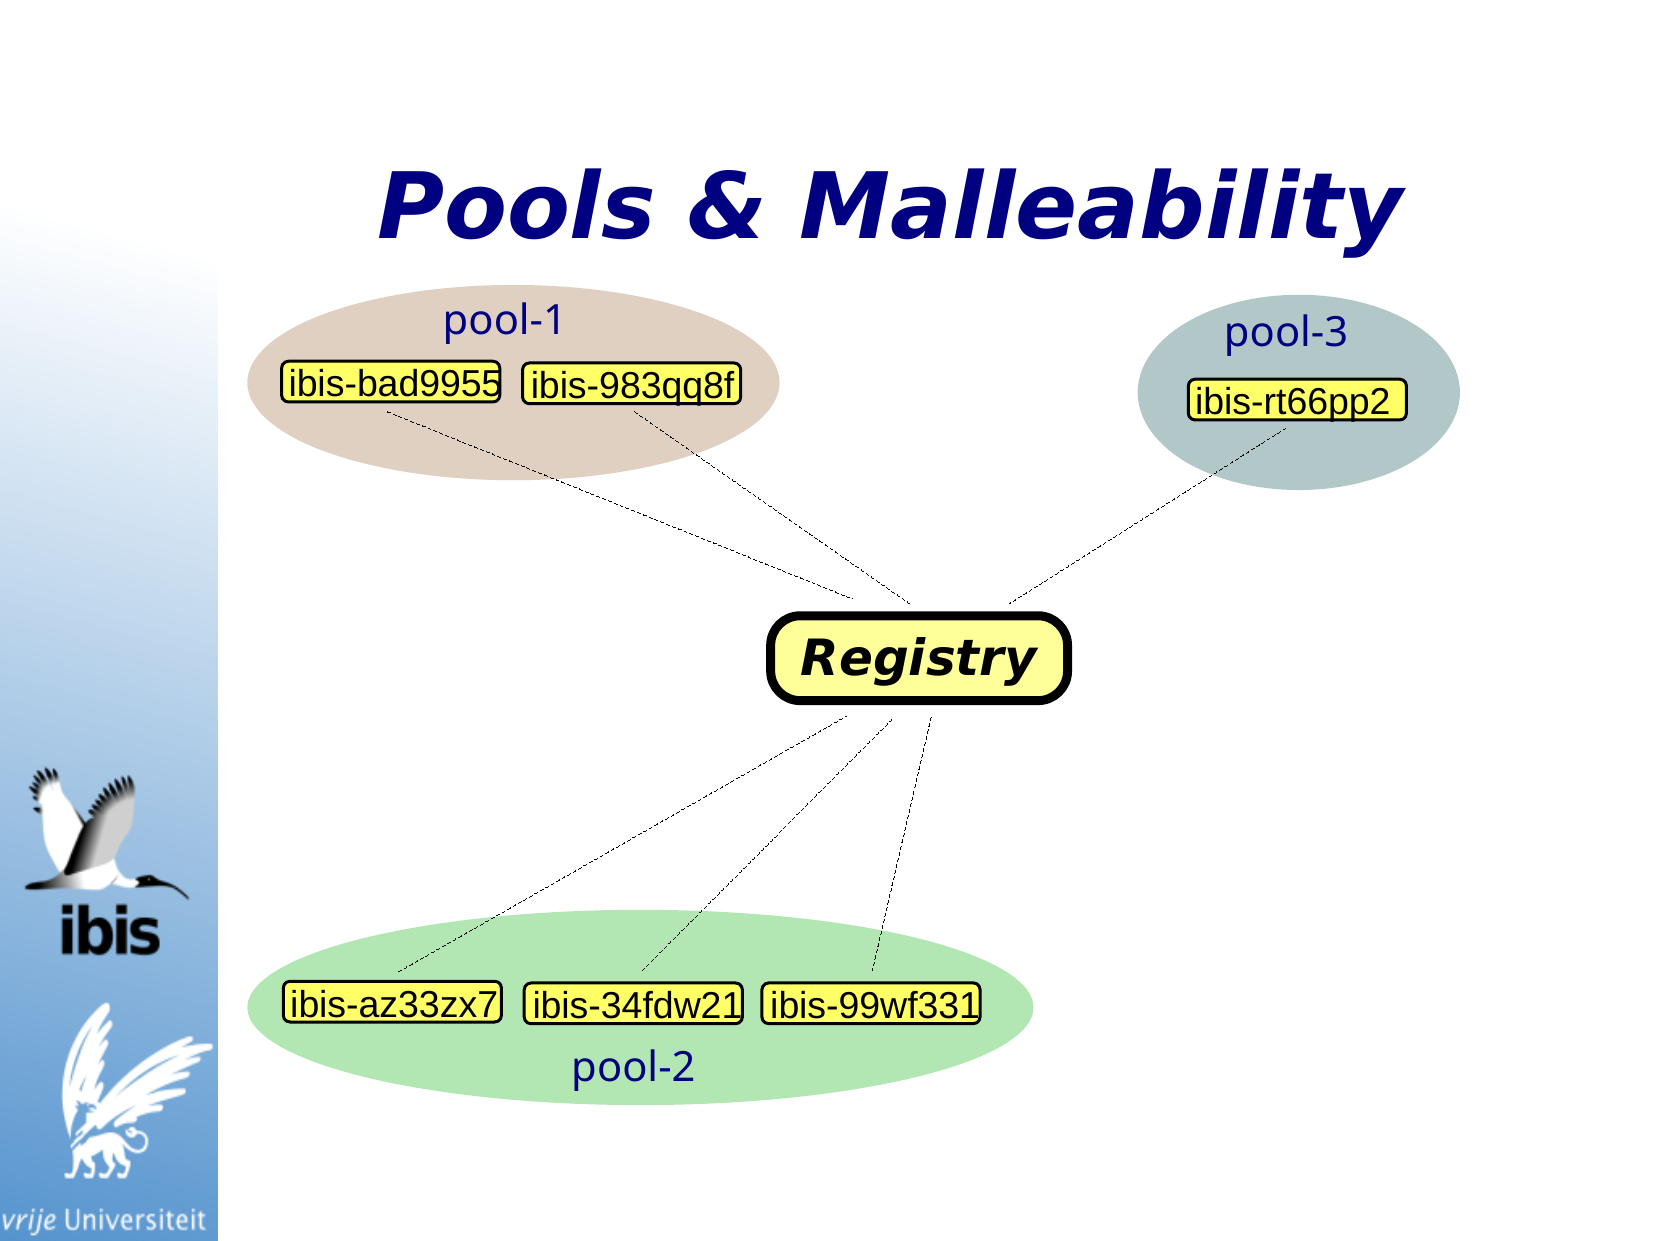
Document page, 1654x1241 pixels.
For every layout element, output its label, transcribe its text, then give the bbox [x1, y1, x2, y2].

text_box ibis-983qq8f [530, 364, 762, 407]
text_box [247, 284, 780, 481]
picture [0, 0, 218, 1241]
text_box Registry [770, 615, 1068, 701]
text_box ibis-34fdw21 [532, 984, 764, 1027]
text_box [1242, 294, 1356, 301]
text_box pool-3 [1223, 301, 1364, 361]
text_box [1137, 303, 1460, 491]
text_box pool-1 [442, 289, 582, 349]
text_box pool-2 [571, 1036, 711, 1096]
text_box ibis-bad9955 [288, 362, 520, 408]
text_box ibis-az33zx7 [290, 982, 522, 1028]
title Pools & Malleability [248, 102, 1534, 310]
text_box ibis-rt66pp2 [1195, 380, 1427, 426]
text_box ibis-99wf331 [770, 984, 1002, 1027]
text_box [247, 909, 1034, 1106]
